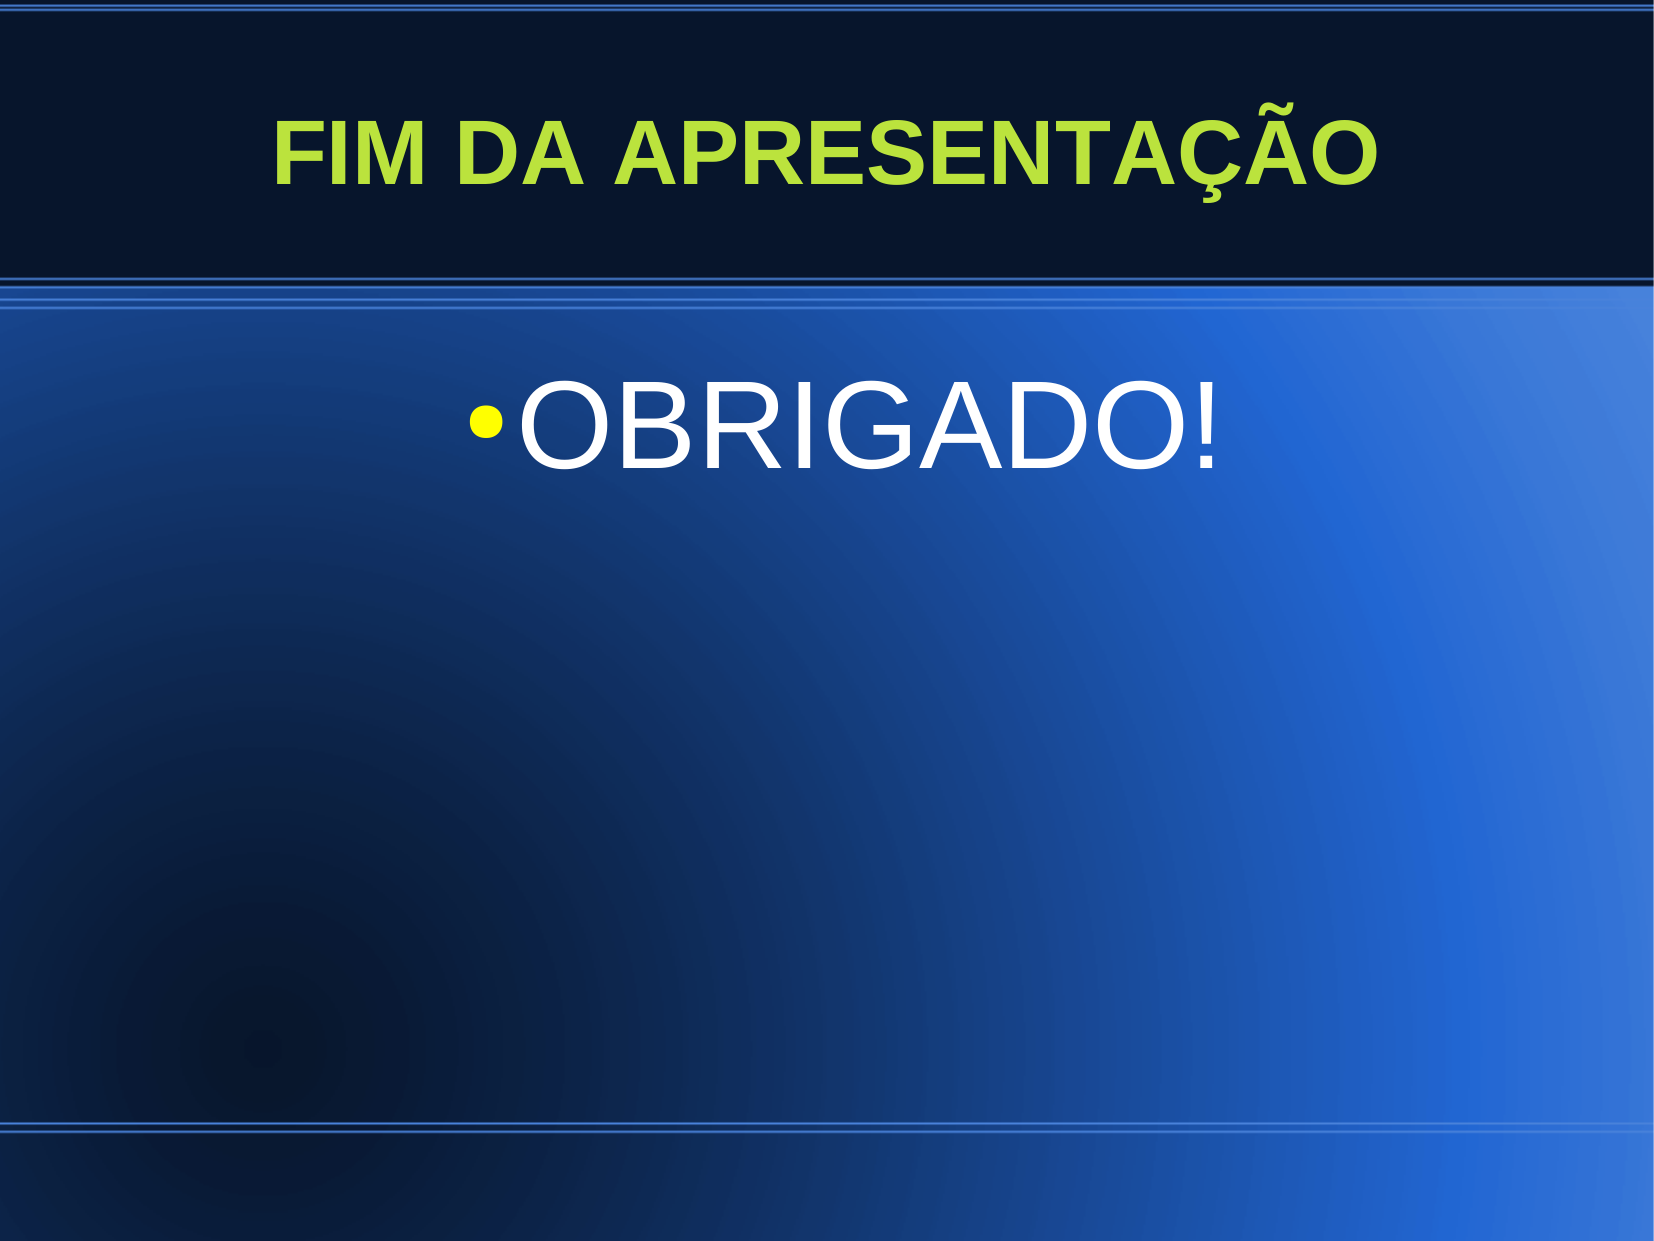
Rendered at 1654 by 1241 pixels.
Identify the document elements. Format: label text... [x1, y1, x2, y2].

list OBRIGADO! [82, 355, 1571, 1075]
picture [0, 0, 1654, 1241]
title FIM DA APRESENTAÇÃO [82, 49, 1571, 257]
